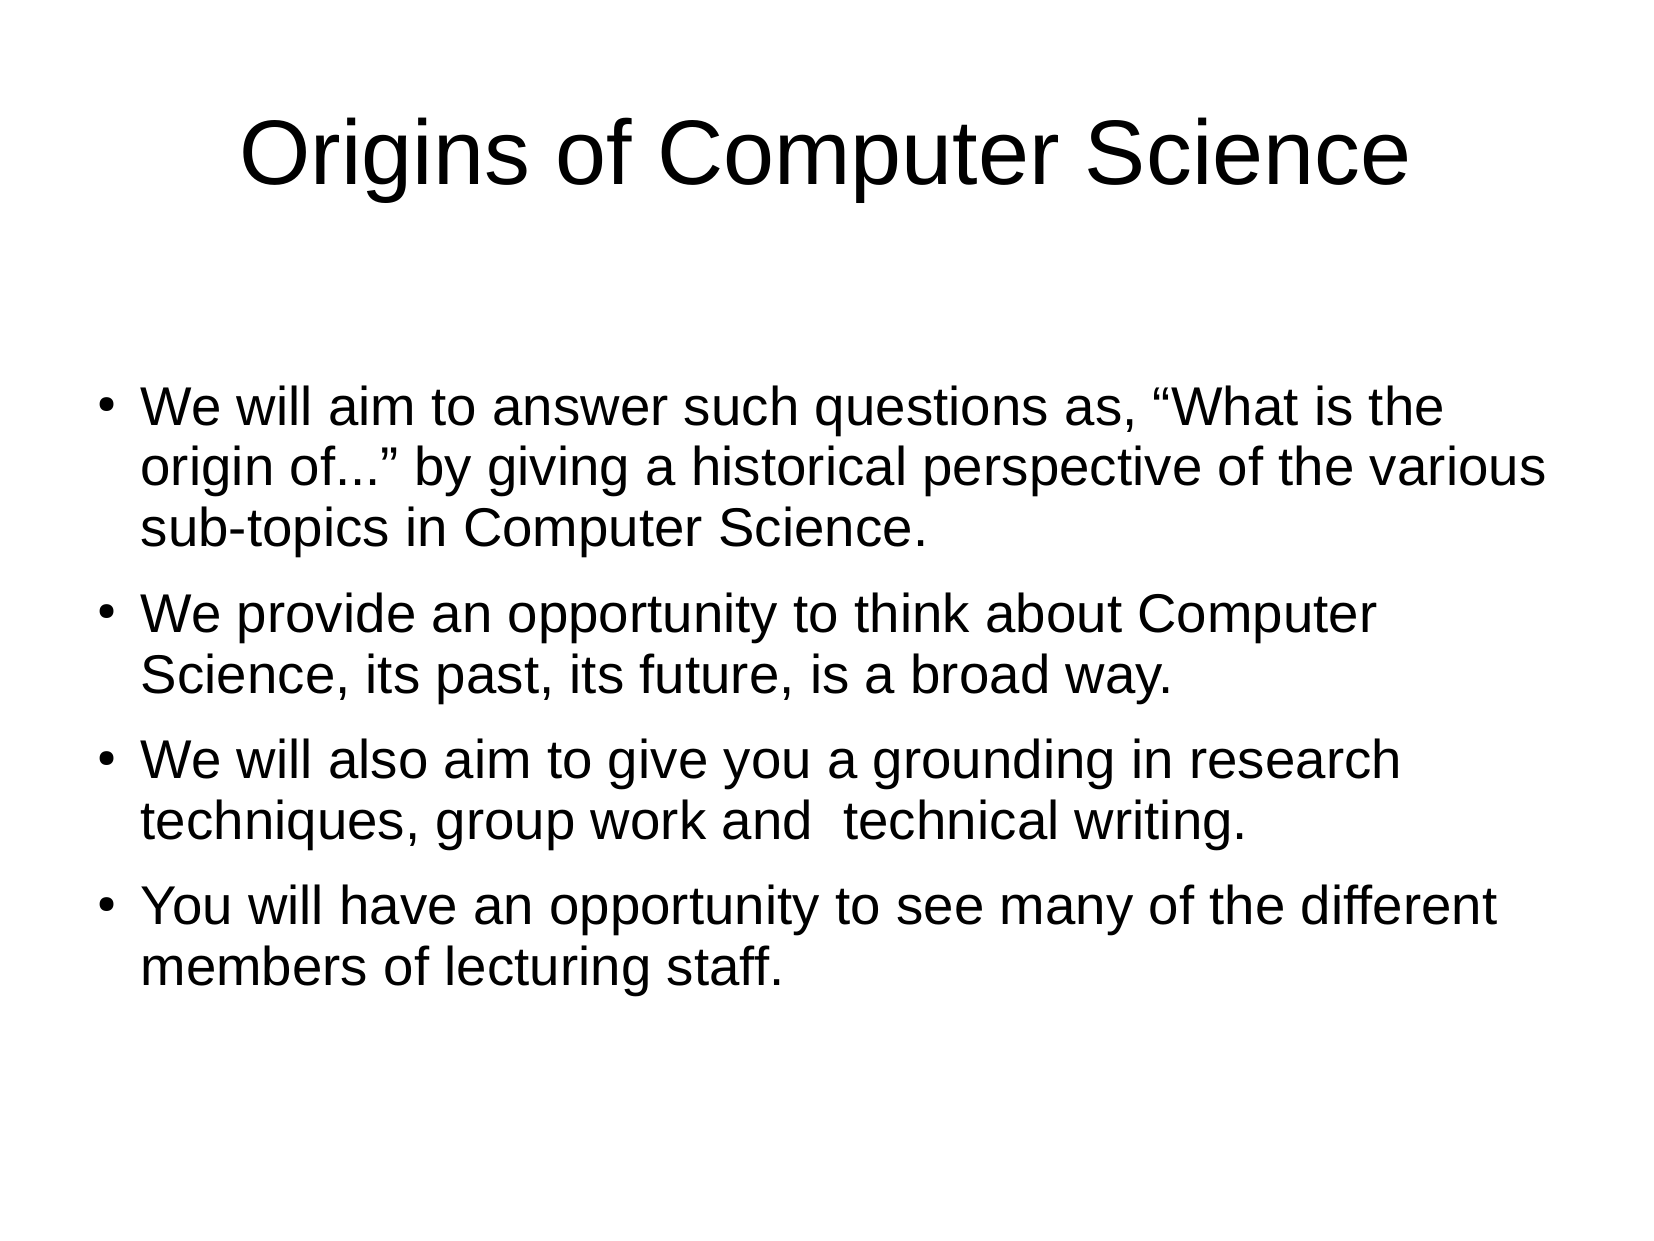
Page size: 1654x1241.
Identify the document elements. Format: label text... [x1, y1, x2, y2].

title Origins of Computer Science [82, 49, 1571, 257]
list We will aim to answer such questions as, “What is the origin of...” by giving a historical perspective of the various sub-topics in Computer Science. We provide an opportunity to think about Computer Science, its past, its future, is a broad way. We will also aim to give you a grounding in research techniques, group work and technical writing. You will have an opportunity to see many of the different members of lecturing staff. [82, 290, 1571, 1010]
